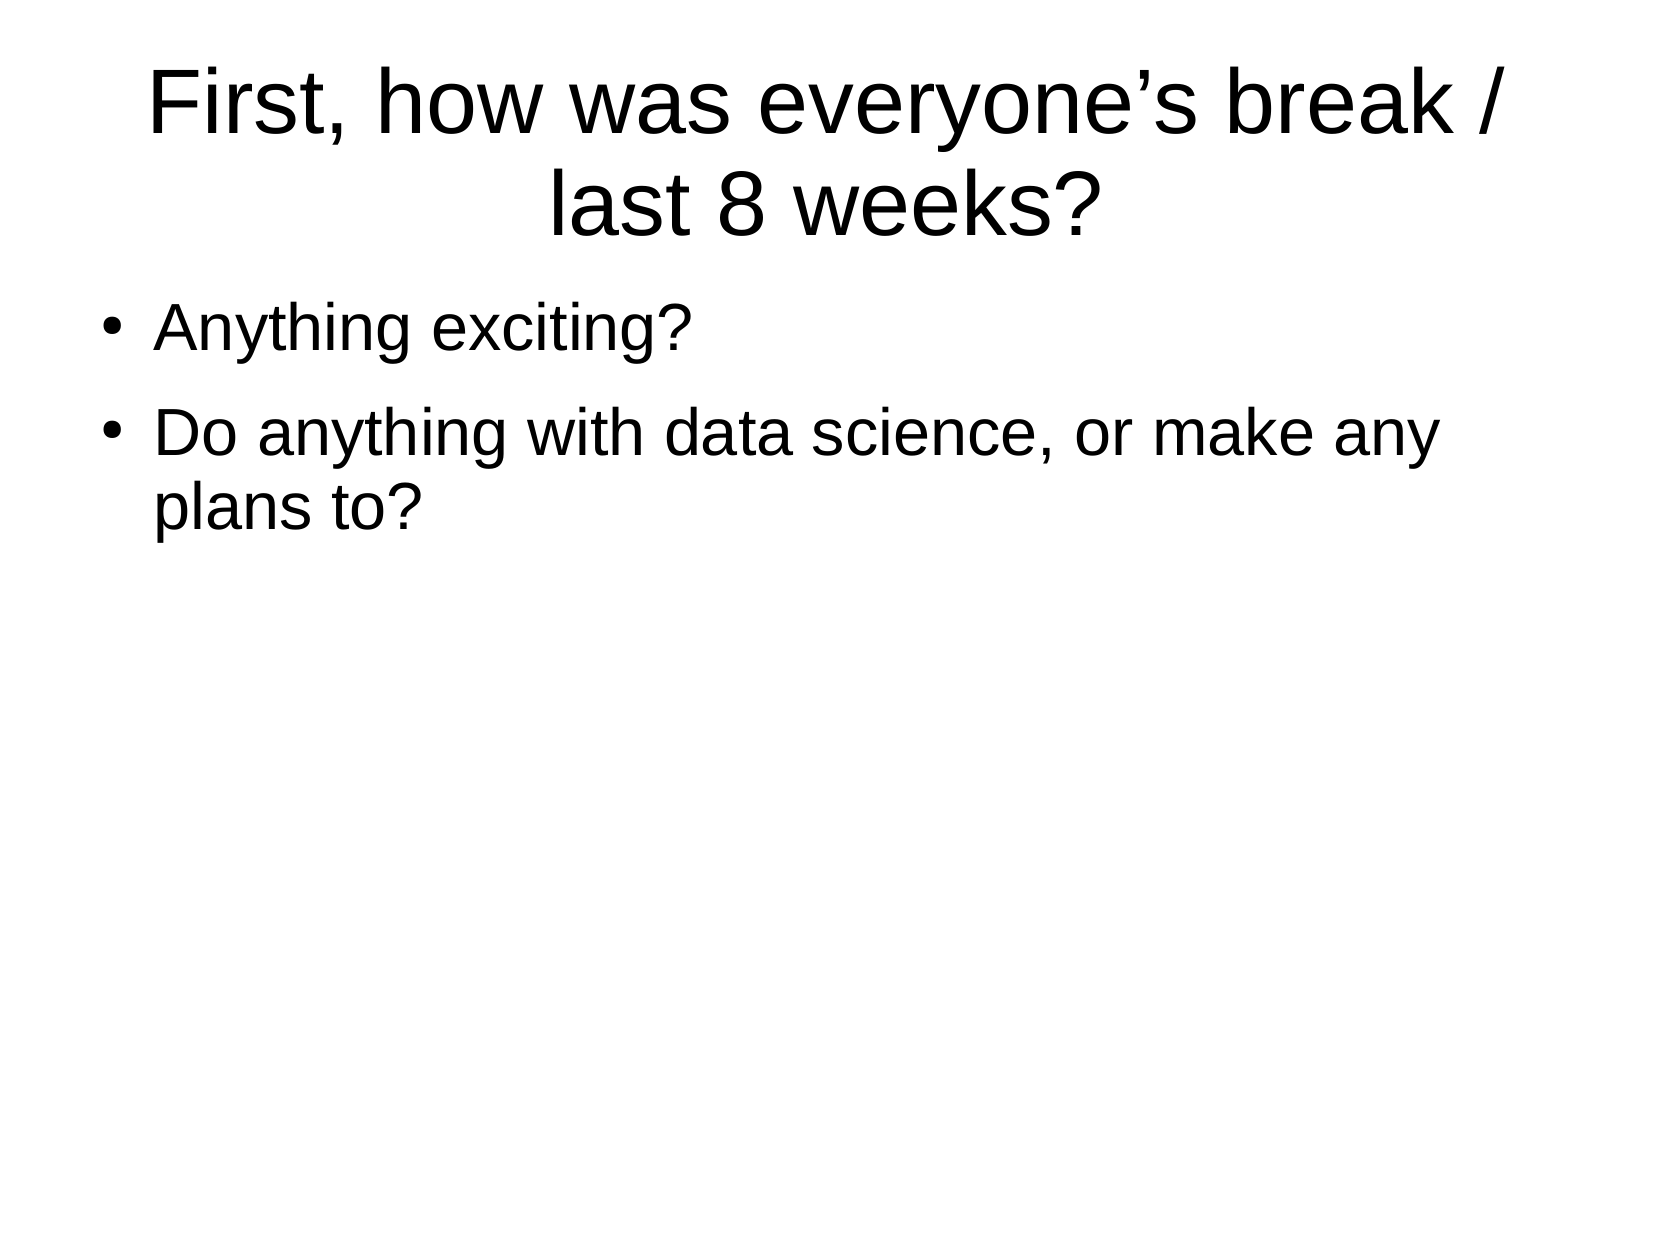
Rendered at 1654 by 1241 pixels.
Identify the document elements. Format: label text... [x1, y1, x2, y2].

title First, how was everyone’s break / last 8 weeks? [82, 49, 1571, 257]
list Anything exciting? Do anything with data science, or make any plans to? [82, 290, 1571, 1010]
